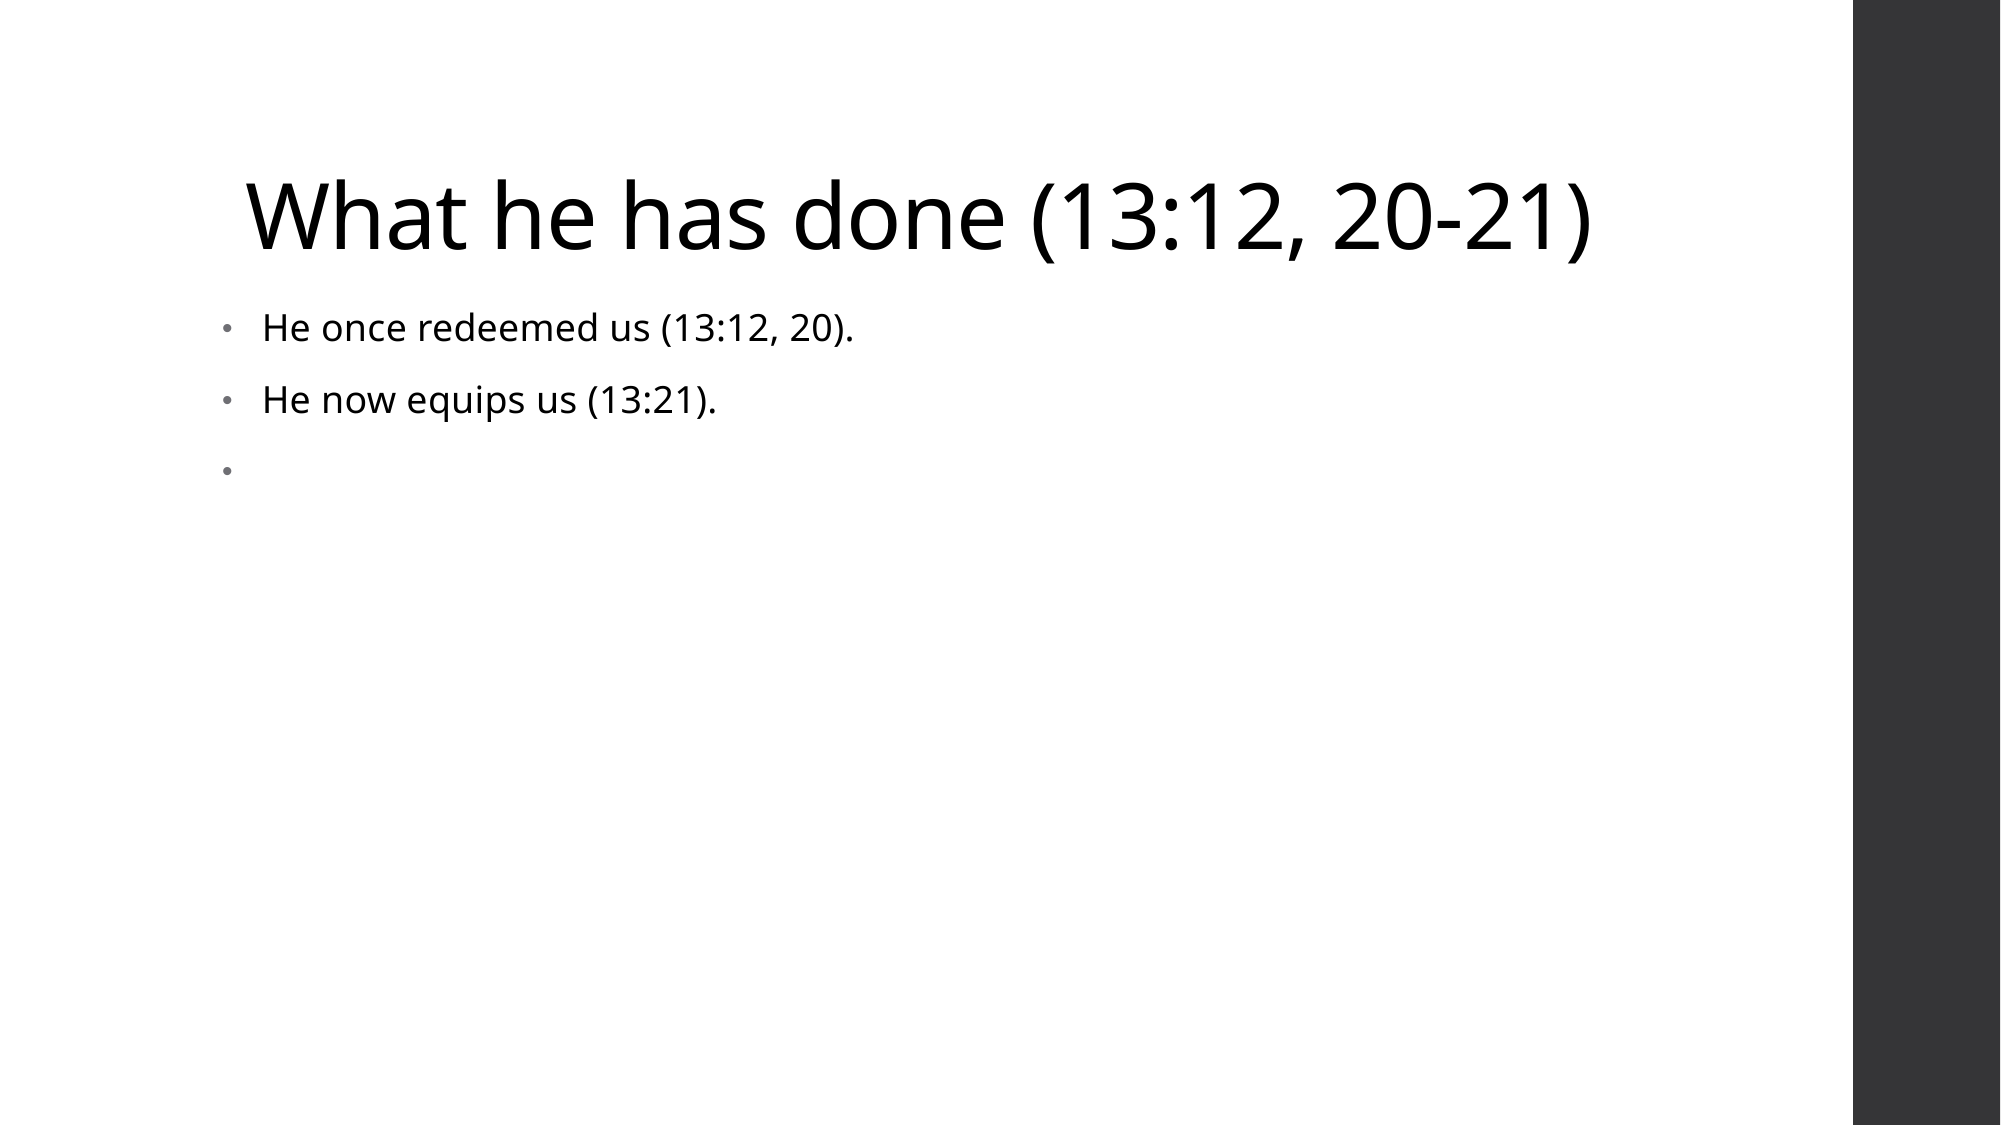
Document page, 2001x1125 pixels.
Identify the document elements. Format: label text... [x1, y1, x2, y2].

list He once redeemed us (13:12, 20). He now equips us (13:21). [206, 299, 1617, 1014]
title What he has done (13:12, 20-21) [206, 60, 1797, 278]
